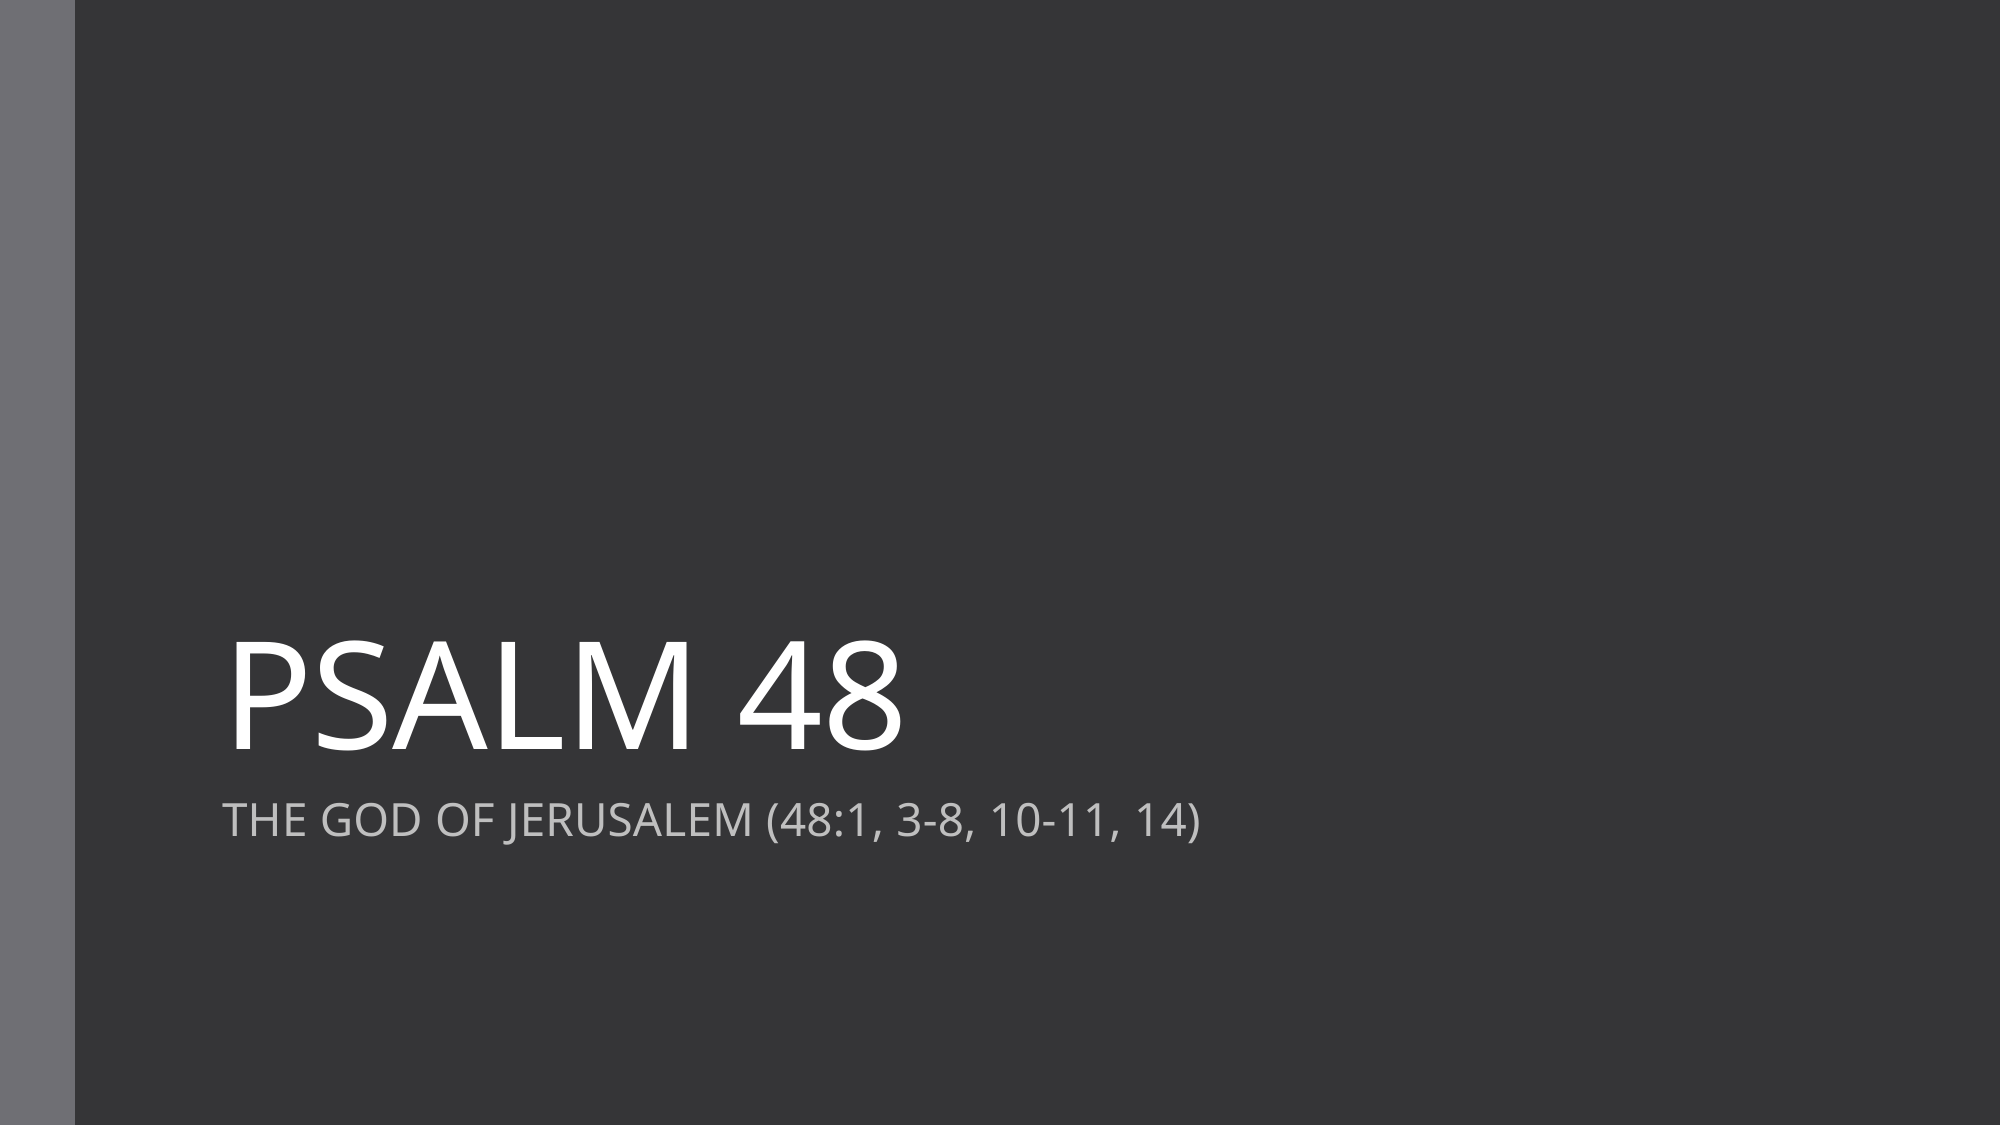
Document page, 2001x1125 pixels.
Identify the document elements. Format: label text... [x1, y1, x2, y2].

title PSALM 48 [206, 124, 1752, 787]
subtitle THE GOD OF JERUSALEM (48:1, 3-8, 10-11, 14) [206, 787, 1752, 1066]
